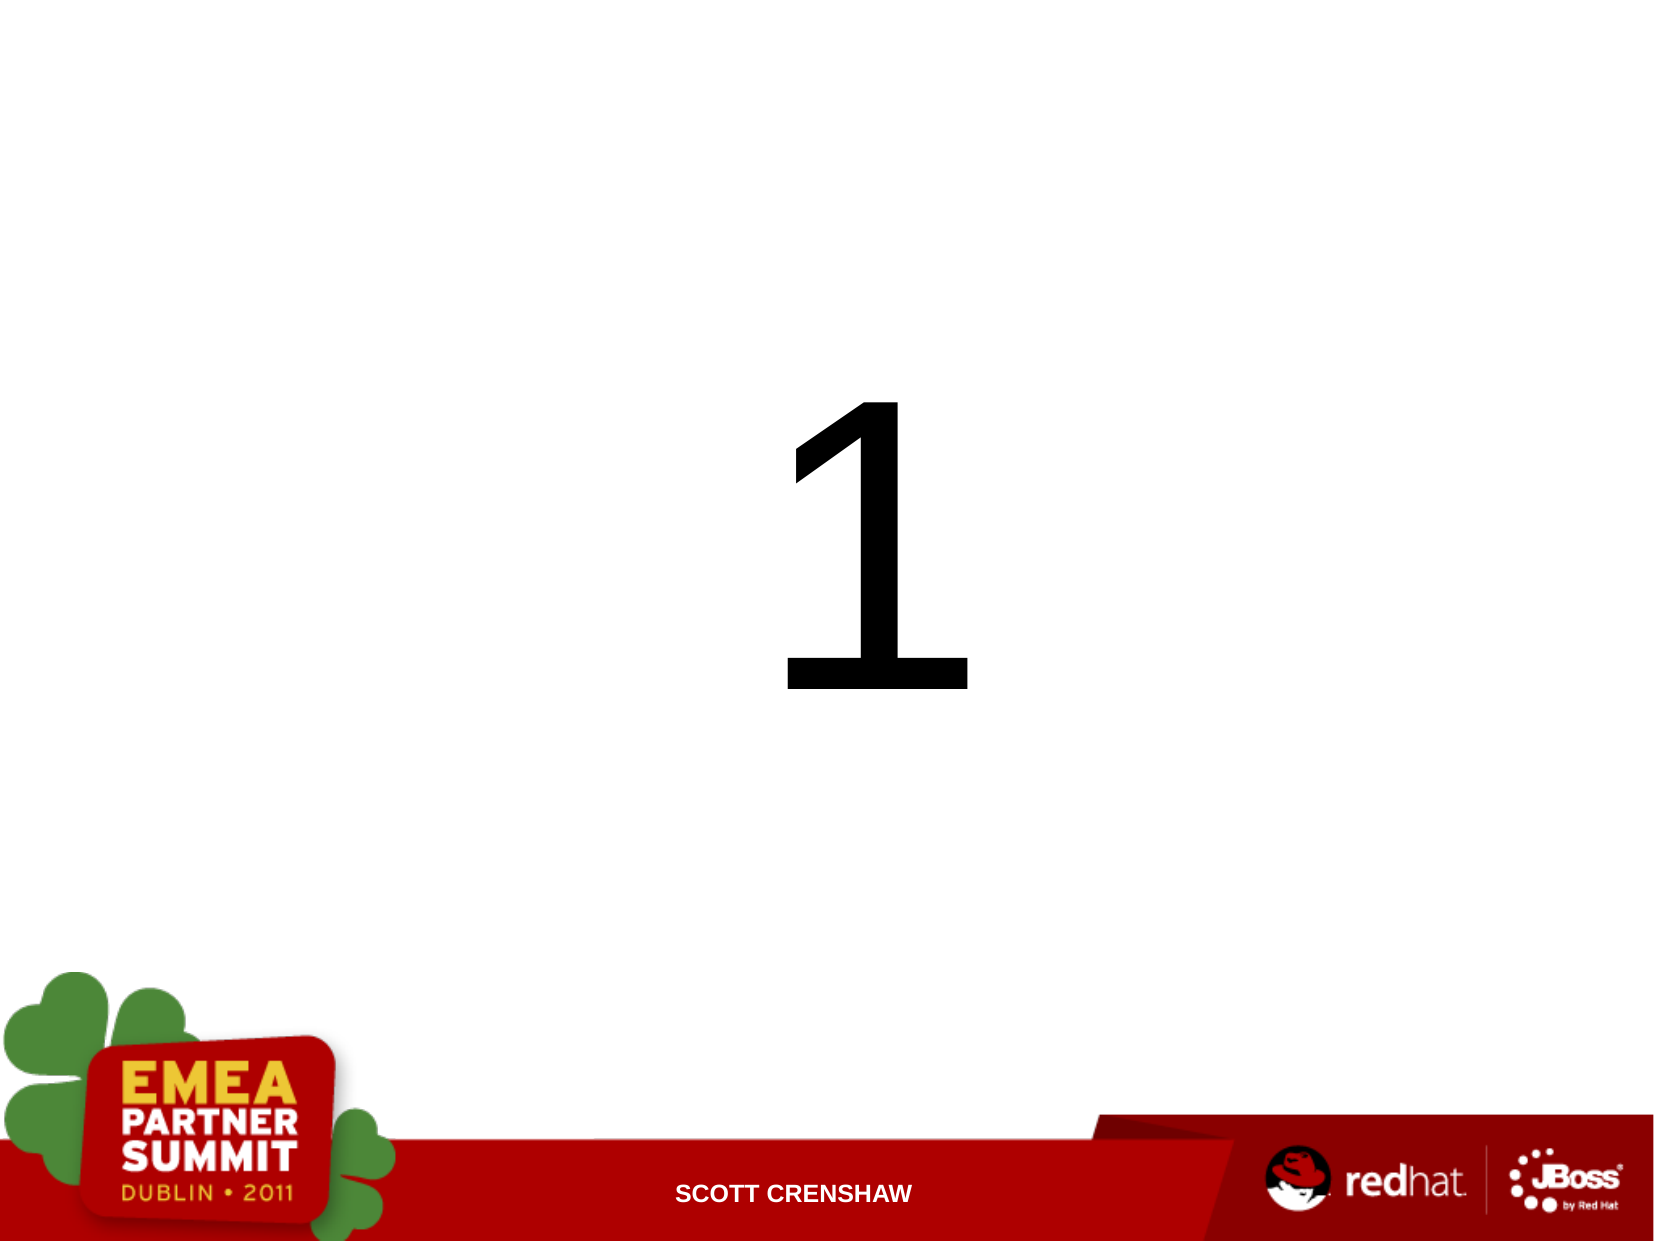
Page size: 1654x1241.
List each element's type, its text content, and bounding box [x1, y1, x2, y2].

text_box 1 [334, 304, 1411, 785]
picture [0, 972, 1654, 1241]
